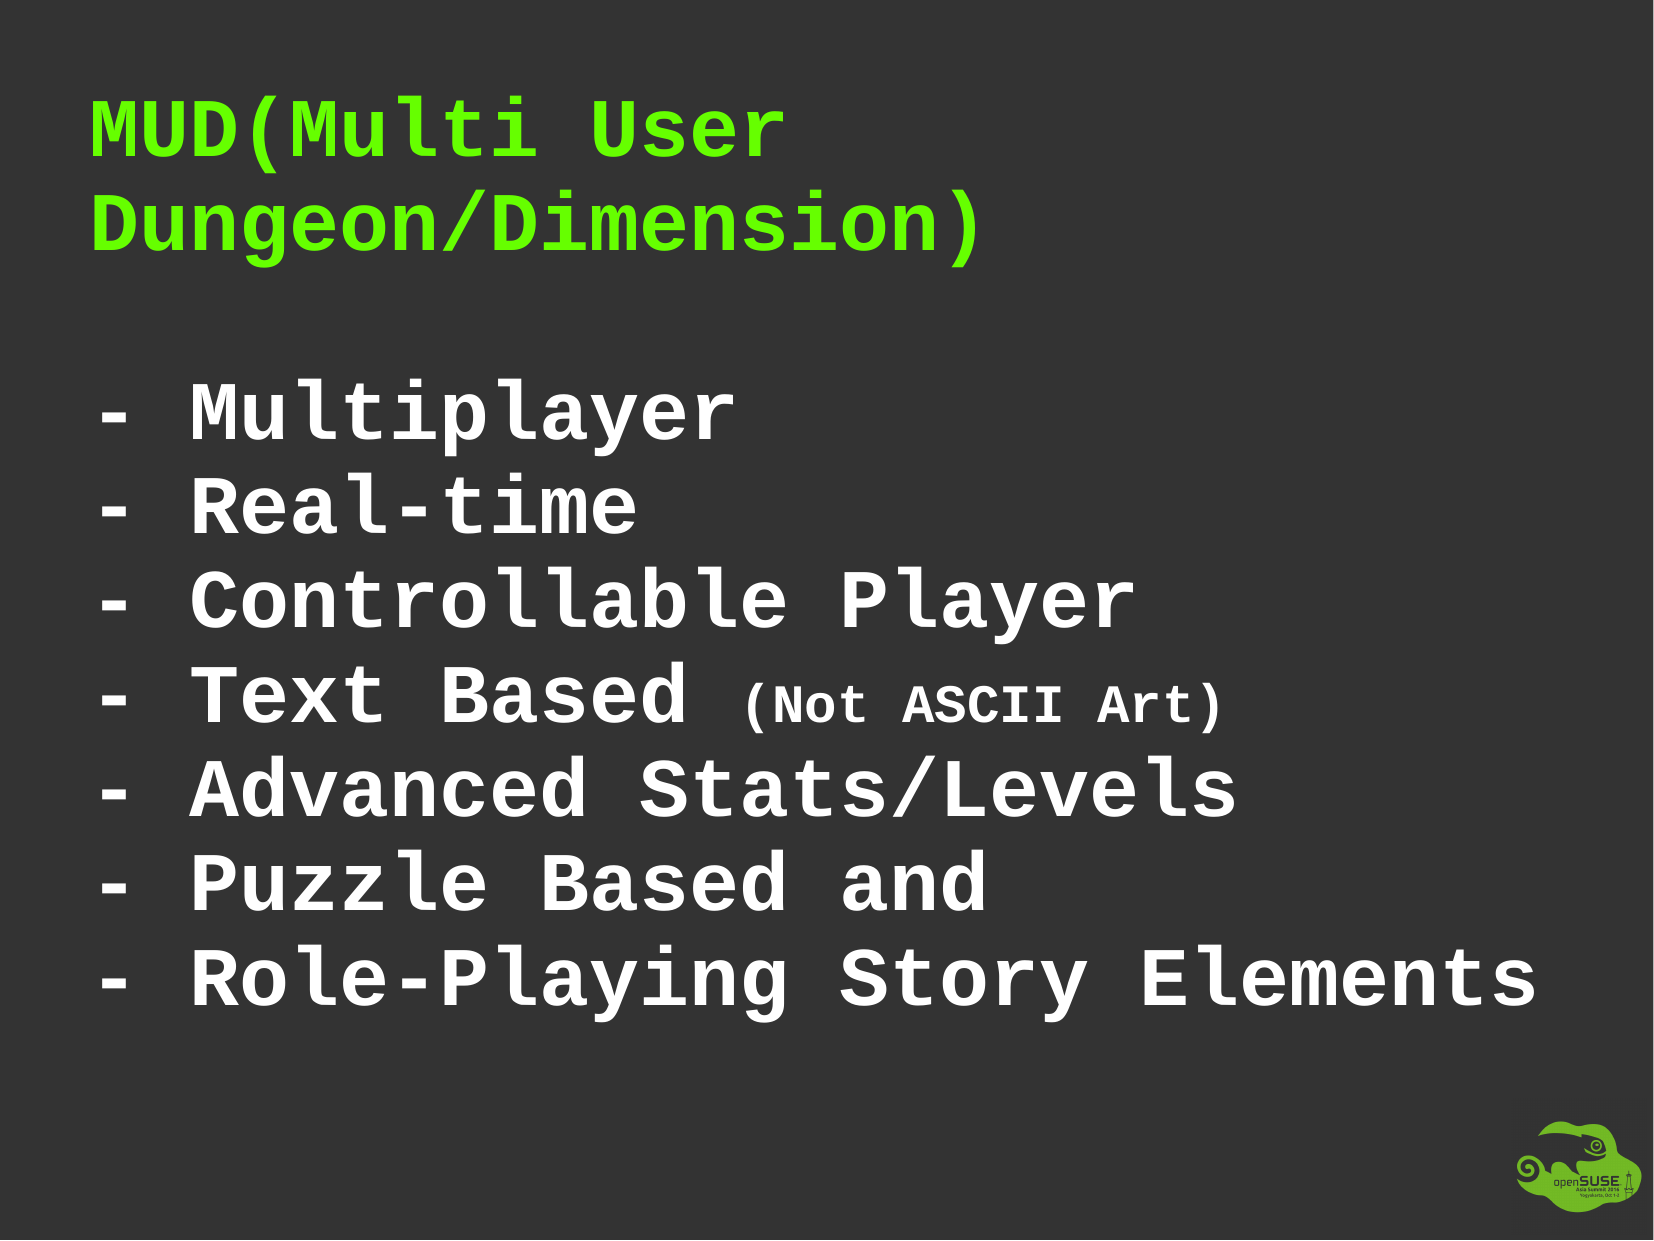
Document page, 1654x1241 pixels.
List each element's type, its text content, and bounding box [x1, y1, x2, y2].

picture [1511, 1098, 1647, 1235]
text_box MUD(Multi User Dungeon/Dimension) - Multiplayer - Real-time - Controllable Player - Text Based (Not ASCII Art) - Advanced Stats/Levels - Puzzle Based and - Role-Playing Story Elements [75, 80, 1590, 1056]
